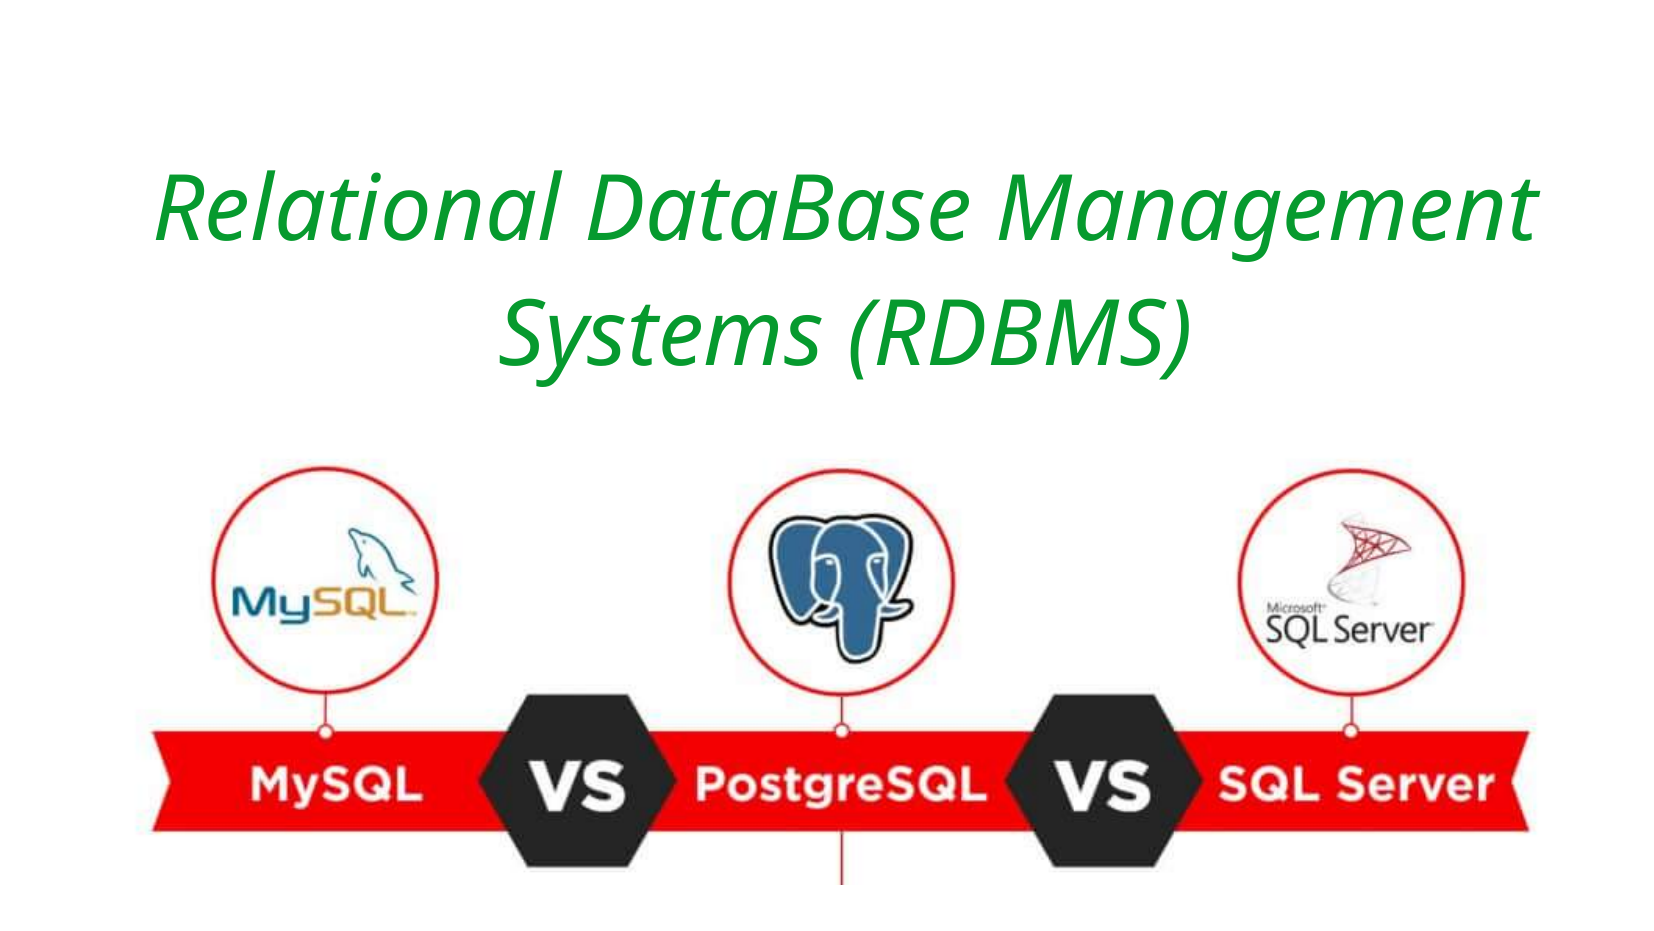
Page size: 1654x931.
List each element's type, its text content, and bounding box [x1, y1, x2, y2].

subtitle Relational DataBase Management Systems (RDBMS) [101, 60, 1591, 601]
picture [105, 425, 1571, 886]
